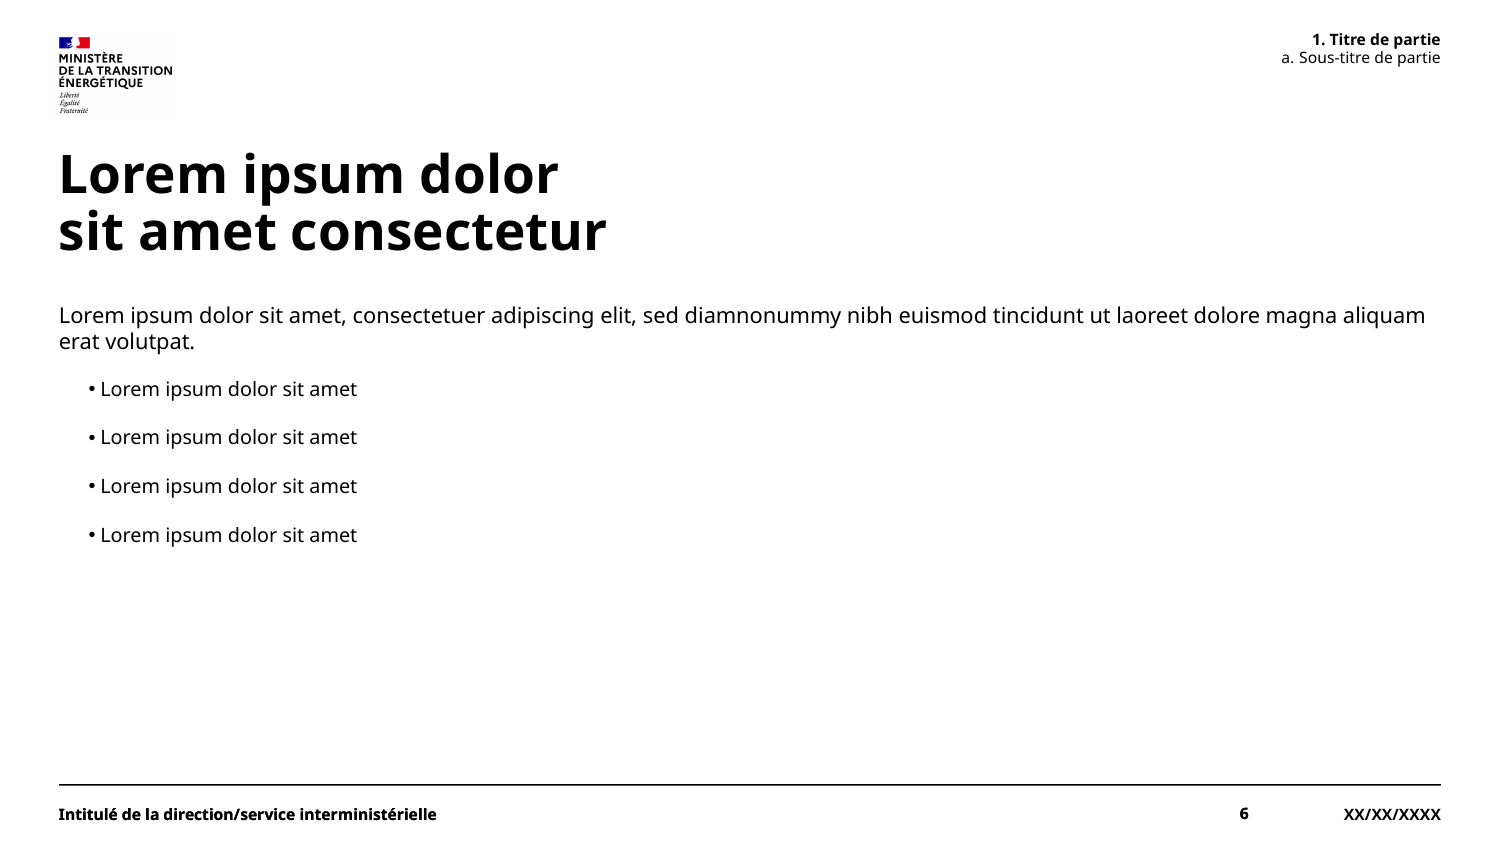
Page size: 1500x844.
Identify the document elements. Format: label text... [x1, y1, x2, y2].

list Lorem ipsum dolor sit amet, consectetuer adipiscing elit, sed diamnonummy nibh euismod tincidunt ut laoreet dolore magna aliquam erat volutpat. Lorem ipsum dolor sit amet Lorem ipsum dolor sit amet Lorem ipsum dolor sit amet Lorem ipsum dolor sit amet [59, 301, 1441, 724]
list Titre de partie Sous-titre de partie [543, 29, 1441, 89]
slide_number XX/XX/XXXX [1249, 784, 1441, 844]
slide_number <numéro> [1027, 784, 1249, 844]
title Lorem ipsum dolor sit amet consectetur [59, 147, 1441, 266]
picture [48, 26, 183, 124]
footer Intitulé de la direction/service interministérielle [59, 784, 1027, 844]
